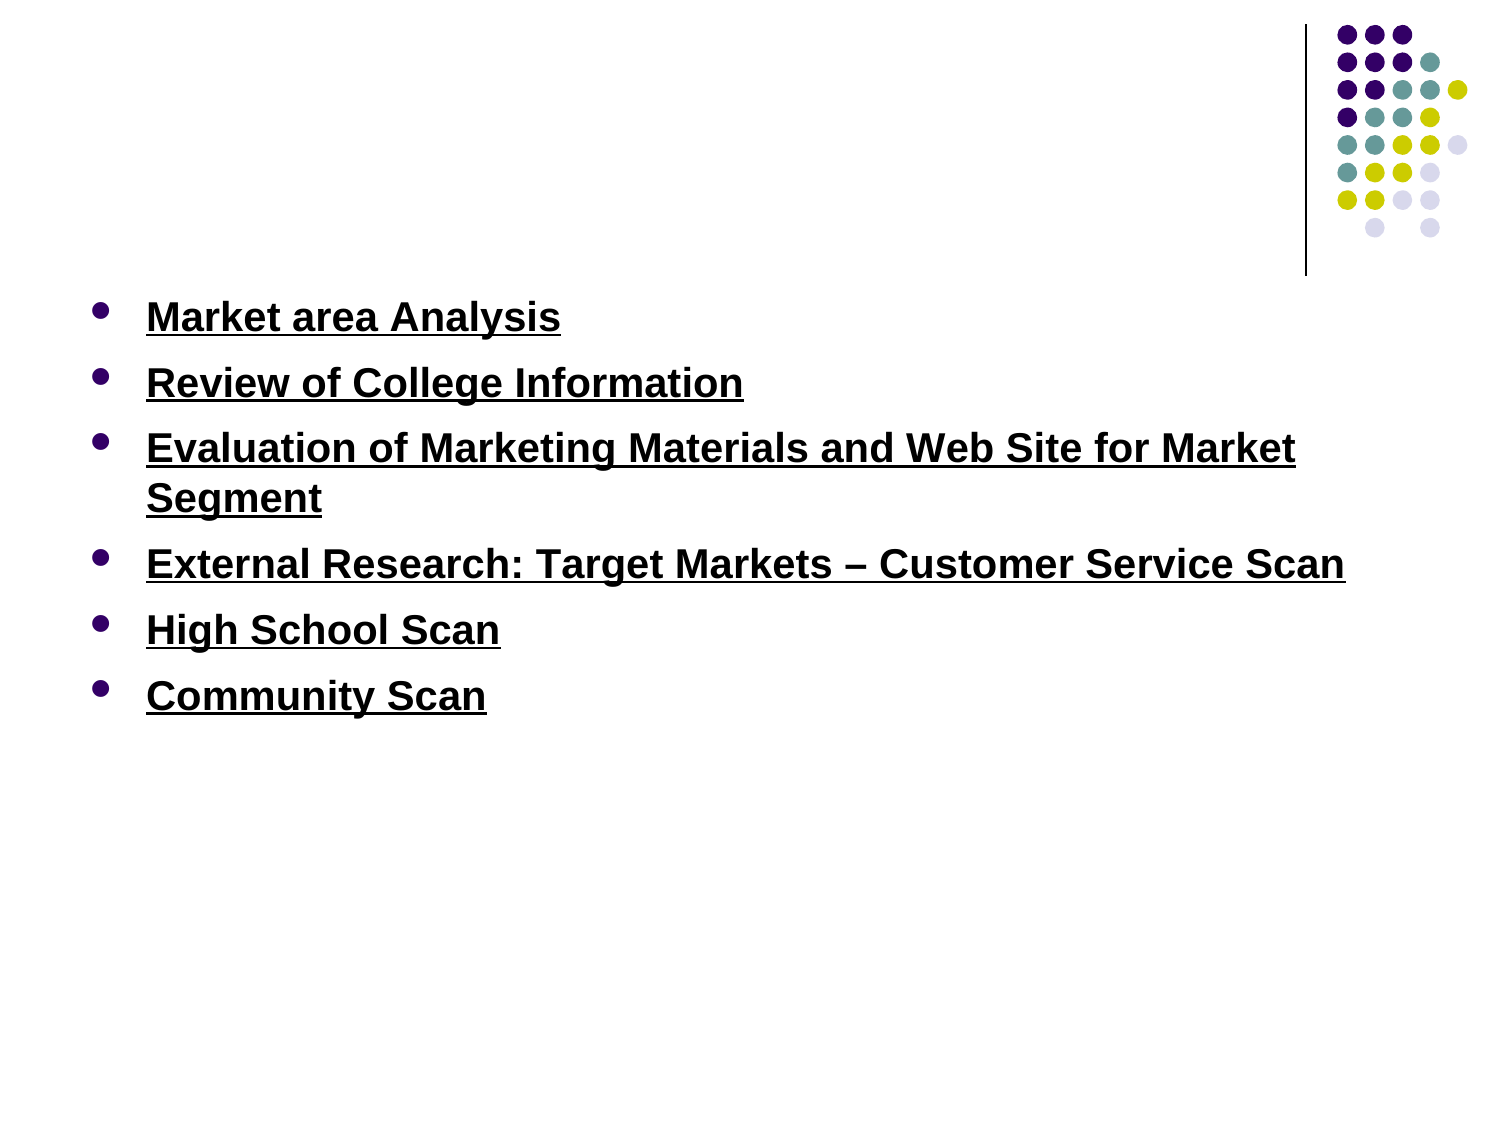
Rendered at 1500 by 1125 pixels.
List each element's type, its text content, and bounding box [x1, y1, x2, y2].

list Market area Analysis Review of College Information Evaluation of Marketing Materials and Web Site for Market Segment External Research: Target Markets – Customer Service Scan High School Scan Community Scan [75, 282, 1426, 1006]
